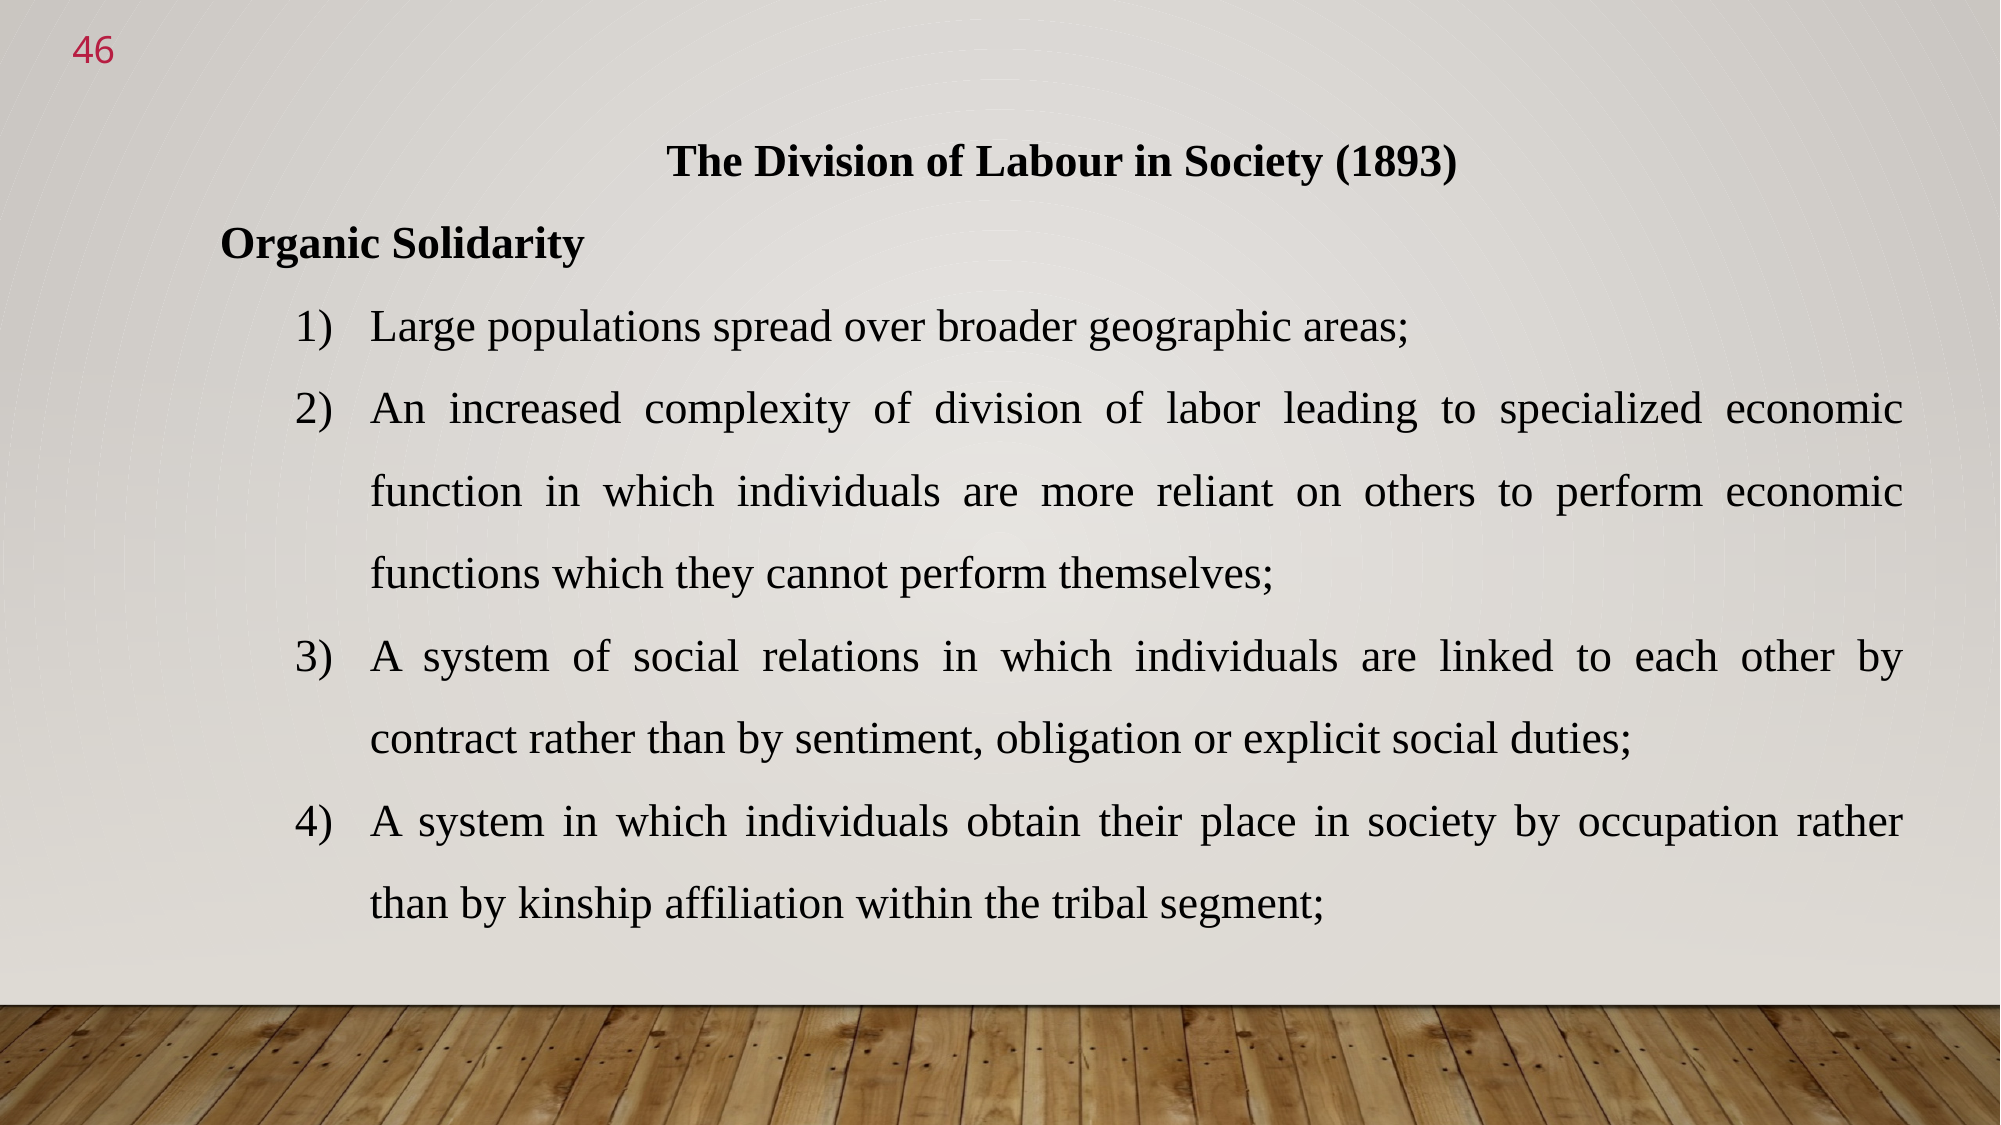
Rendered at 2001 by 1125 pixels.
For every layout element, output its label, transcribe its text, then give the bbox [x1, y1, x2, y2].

text_box The Division of Labour in Society (1893) Organic Solidarity Large populations spread over broader geographic areas; An increased complexity of division of labor leading to specialized economic function in which individuals are more reliant on others to perform economic functions which they cannot perform themselves; A system of social relations in which individuals are linked to each other by contract rather than by sentiment, obligation or explicit social duties; A system in which individuals obtain their place in society by occupation rather than by kinship affiliation within the tribal segment; [130, 95, 1920, 936]
picture [0, 1005, 2000, 1125]
slide_number 21 [0, 18, 131, 102]
